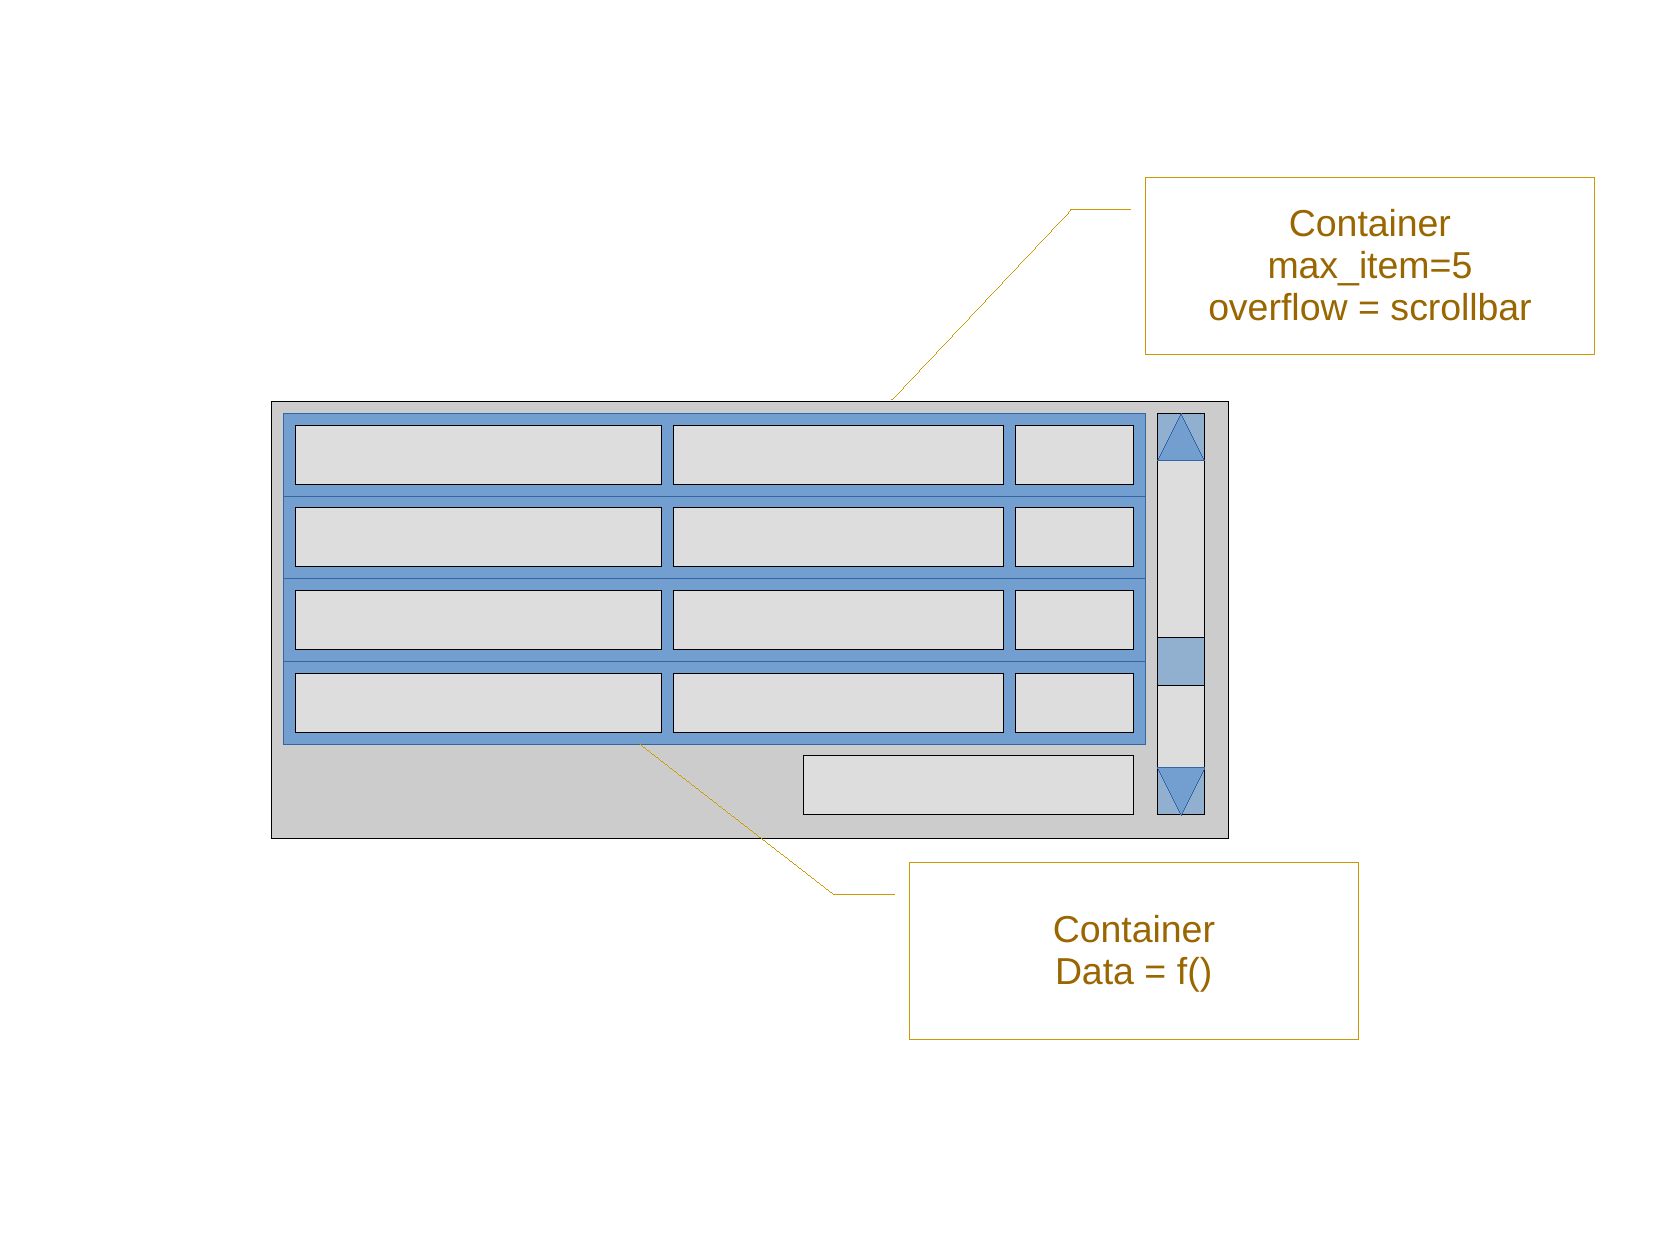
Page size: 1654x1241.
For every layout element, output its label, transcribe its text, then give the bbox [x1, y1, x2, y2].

text_box Container Data = f() [909, 862, 1358, 1039]
text_box [271, 401, 1229, 839]
text_box Container max_item=5 overflow = scrollbar [1146, 177, 1594, 354]
